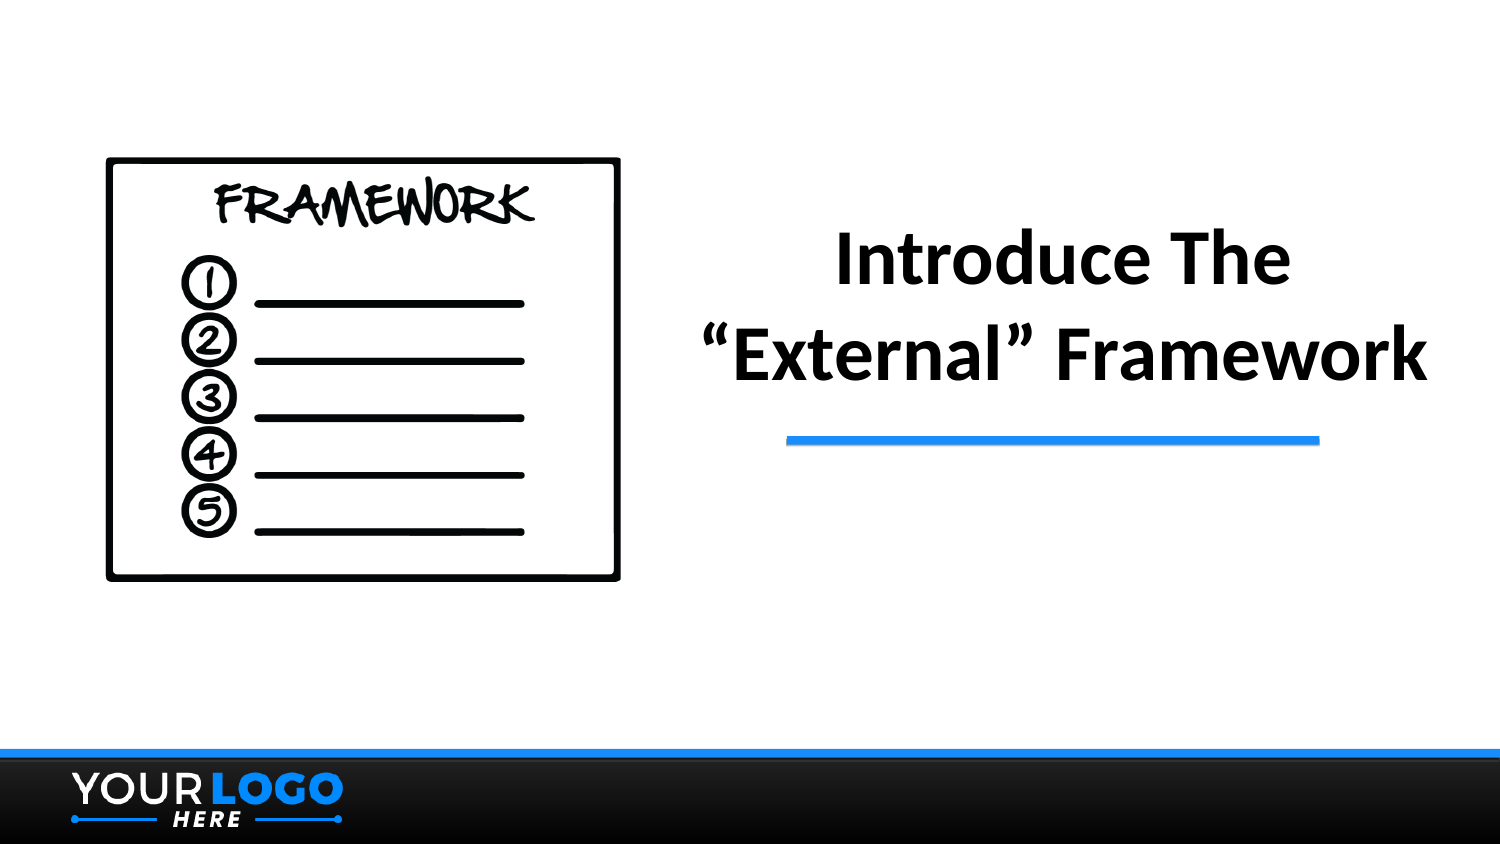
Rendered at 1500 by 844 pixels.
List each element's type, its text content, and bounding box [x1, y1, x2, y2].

text_box [786, 436, 1320, 445]
text_box Introduce The “External” Framework [679, 198, 1448, 404]
picture [66, 766, 346, 831]
picture [104, 148, 621, 590]
